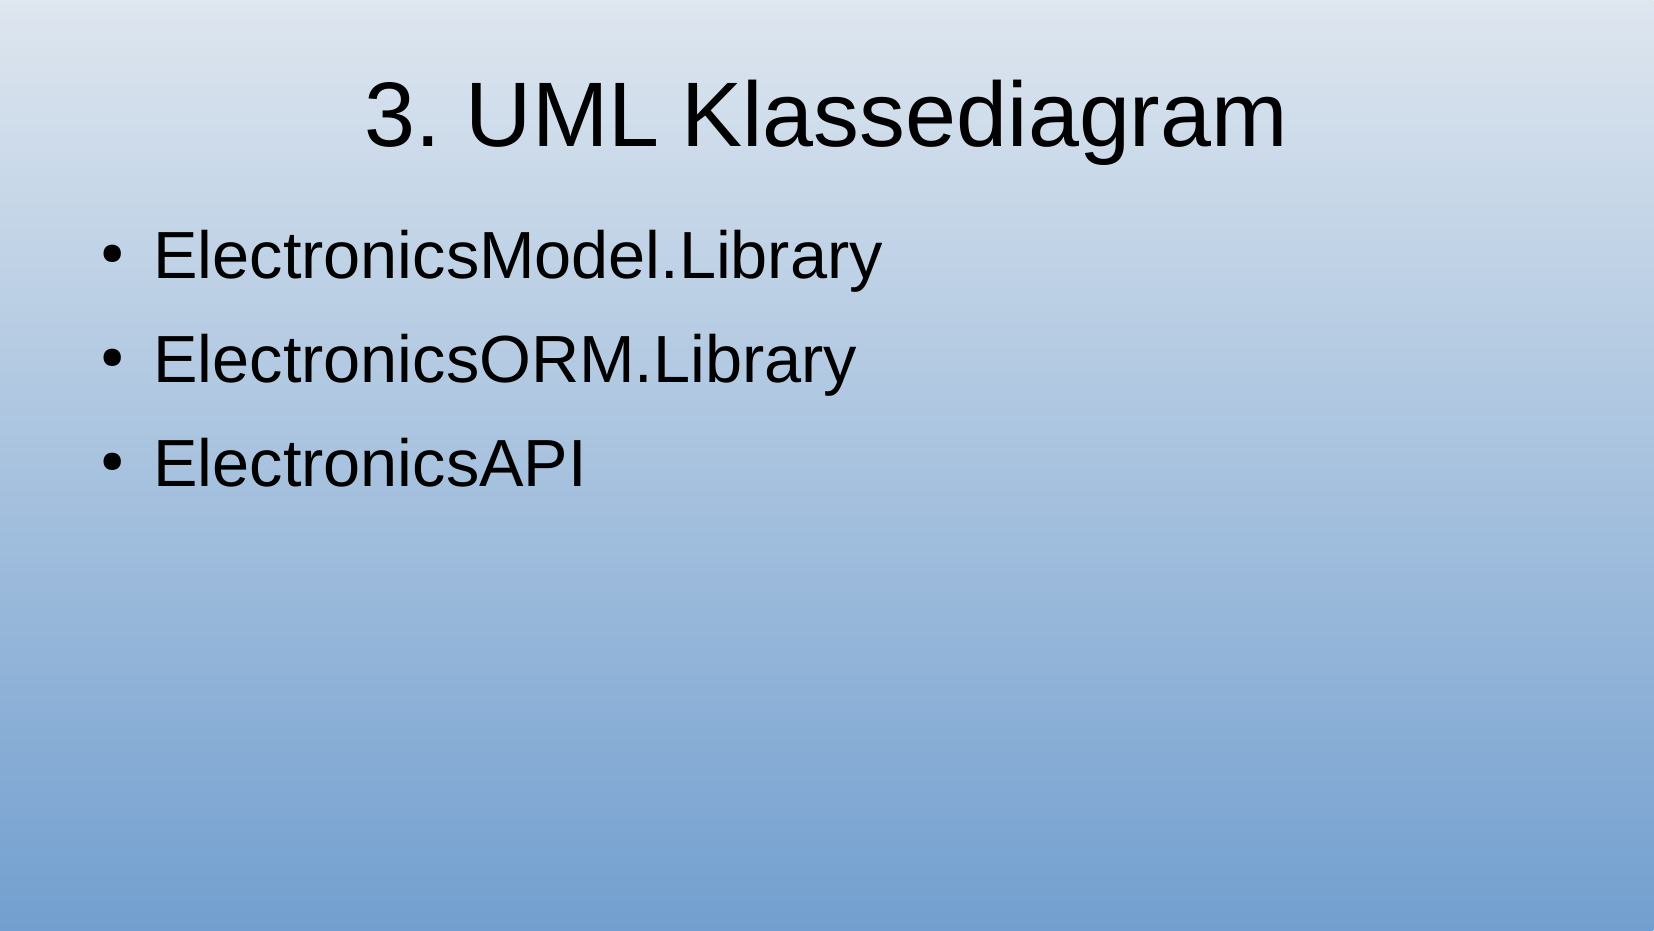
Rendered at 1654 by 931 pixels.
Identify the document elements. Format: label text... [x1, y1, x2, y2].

title 3. UML Klassediagram [82, 37, 1571, 193]
list ElectronicsModel.Library ElectronicsORM.Library ElectronicsAPI [82, 217, 1571, 758]
